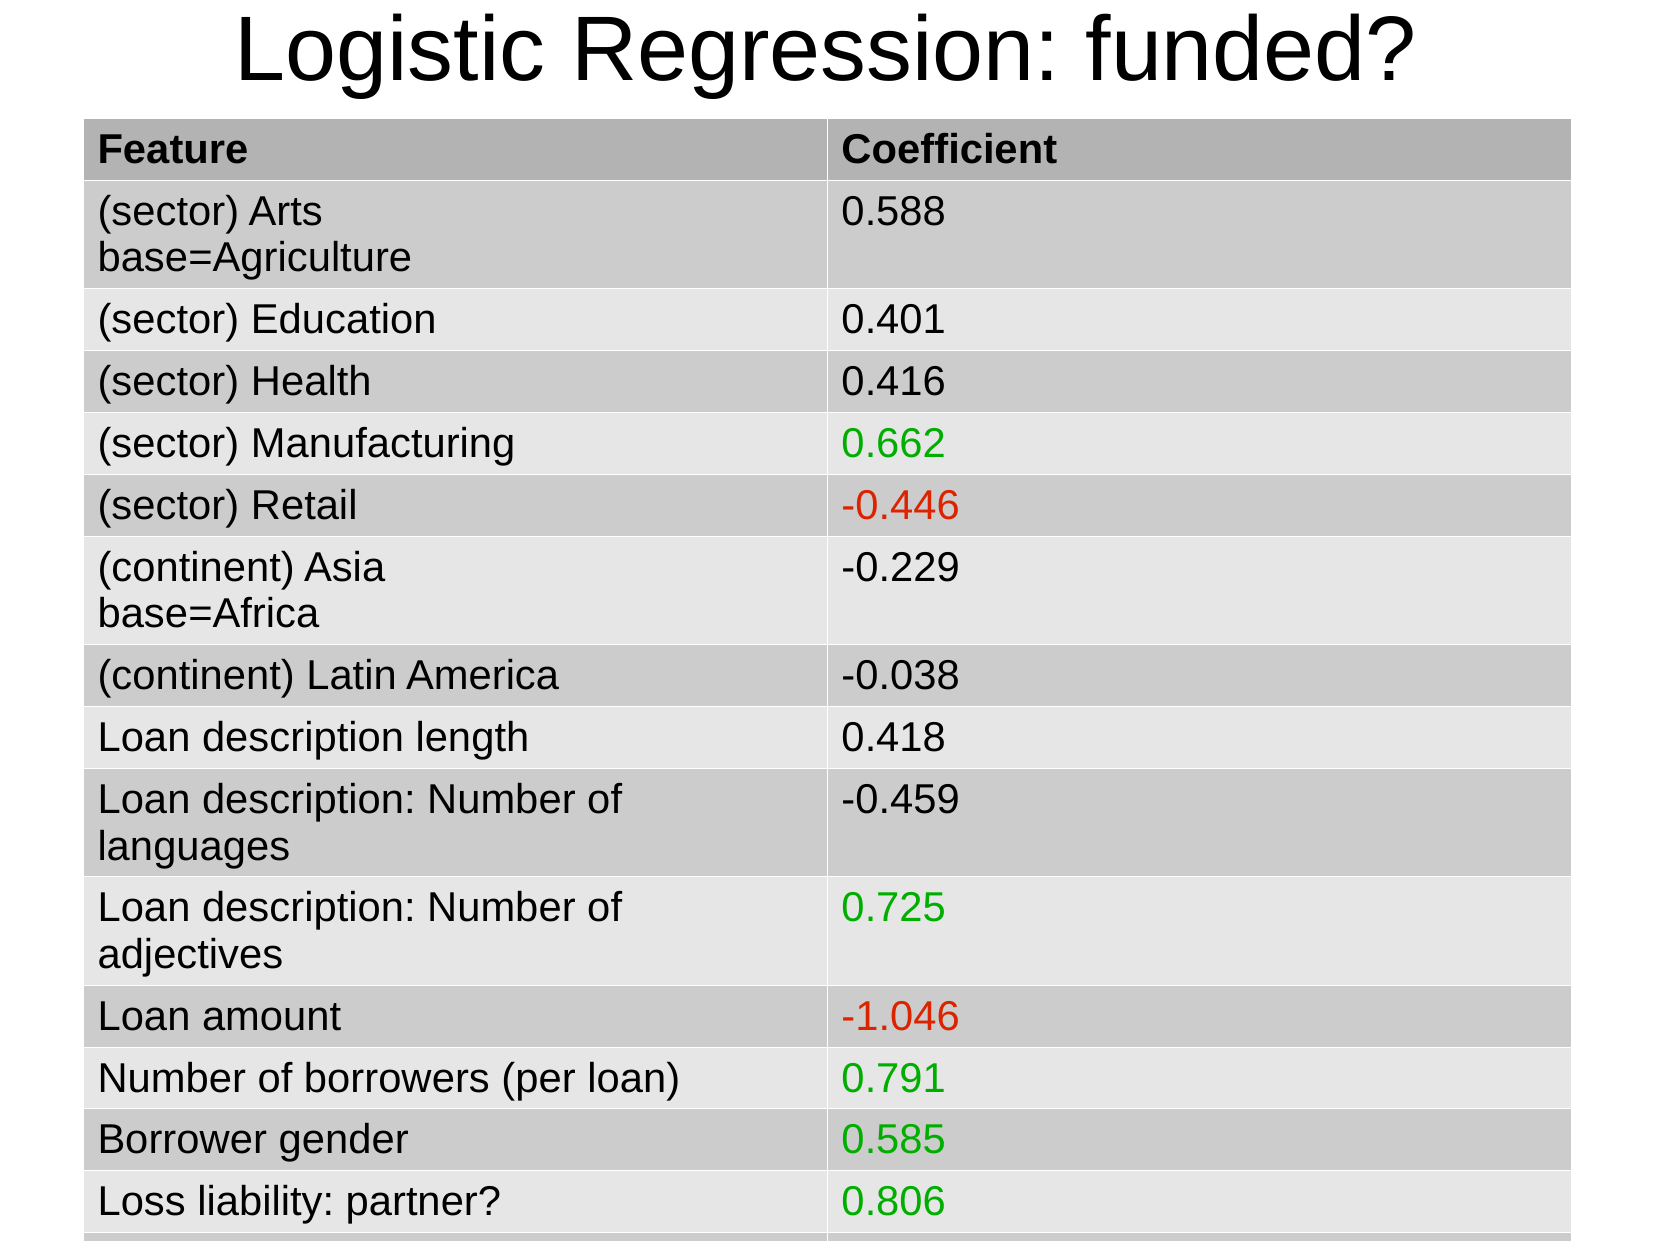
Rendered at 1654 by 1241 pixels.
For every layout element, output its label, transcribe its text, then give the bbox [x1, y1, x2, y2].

table_cell 0.725 [828, 877, 1571, 985]
table_cell 0.418 [828, 707, 1571, 768]
table_cell Loan description: Number of languages [84, 769, 827, 876]
table_cell (continent) Asia base=Africa [84, 537, 827, 644]
table_cell Loan amount [84, 986, 827, 1047]
table_cell -0.446 [828, 475, 1571, 536]
table_cell Loss liability: partner? [84, 1171, 827, 1232]
table_cell (sector) Arts base=Agriculture [84, 181, 827, 288]
table_cell 0.416 [828, 351, 1571, 412]
table_cell (sector) Manufacturing [84, 413, 827, 474]
table_header Coefficient [828, 119, 1571, 180]
table_cell Partner currently active? [84, 1233, 827, 1241]
table_cell (sector) Health [84, 351, 827, 412]
table_cell -0.459 [828, 769, 1571, 876]
table_cell 0.401 [828, 289, 1571, 350]
table_cell -1.046 [828, 986, 1571, 1047]
table_cell -0.038 [828, 645, 1571, 706]
table_cell Number of borrowers (per loan) [84, 1048, 827, 1108]
title Logistic Regression: funded? [82, 0, 1571, 100]
table_cell -0.229 [828, 537, 1571, 644]
table_cell Loan description length [84, 707, 827, 768]
table_cell (sector) Education [84, 289, 827, 350]
table_cell 0.588 [828, 181, 1571, 288]
table_cell 0.791 [828, 1048, 1571, 1108]
table_cell Loan description: Number of adjectives [84, 877, 827, 985]
table_cell 0.464 [828, 1233, 1571, 1241]
table_cell (sector) Retail [84, 475, 827, 536]
table_header Feature [84, 119, 827, 180]
table_cell 0.806 [828, 1171, 1571, 1232]
table_cell Borrower gender [84, 1109, 827, 1170]
table_cell (continent) Latin America [84, 645, 827, 706]
table_cell 0.662 [828, 413, 1571, 474]
table_cell 0.585 [828, 1109, 1571, 1170]
